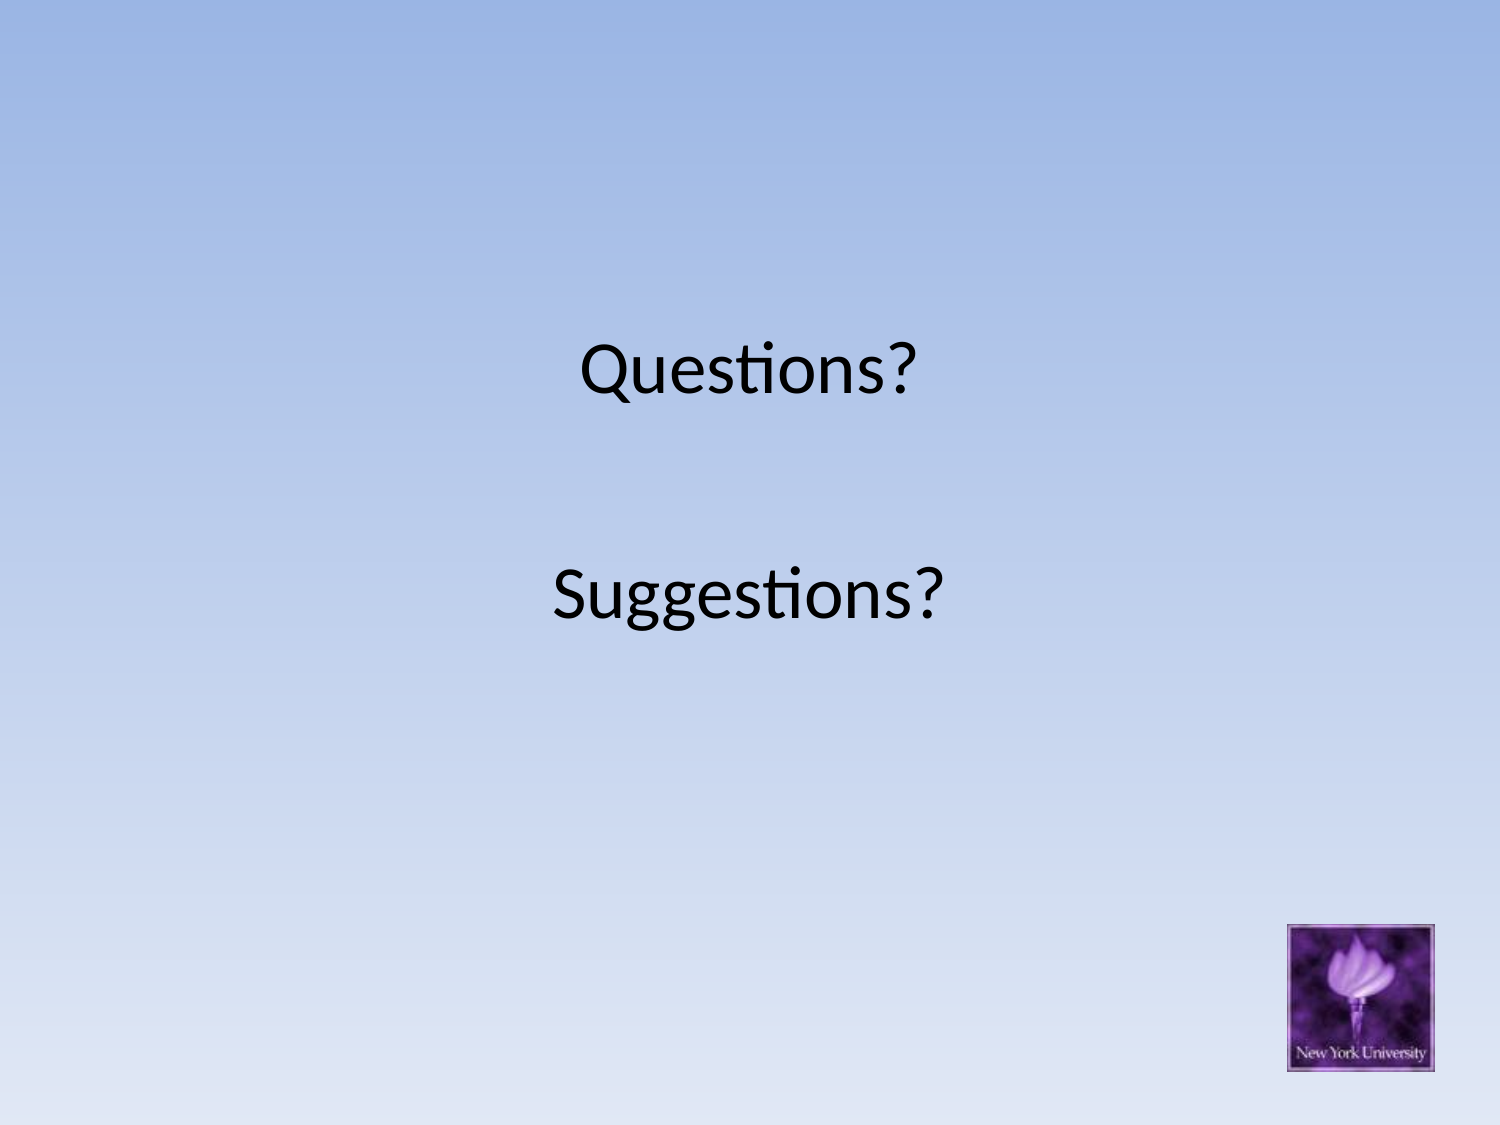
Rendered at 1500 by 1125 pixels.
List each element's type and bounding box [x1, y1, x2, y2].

picture [1287, 924, 1435, 1072]
list [75, 263, 1425, 993]
